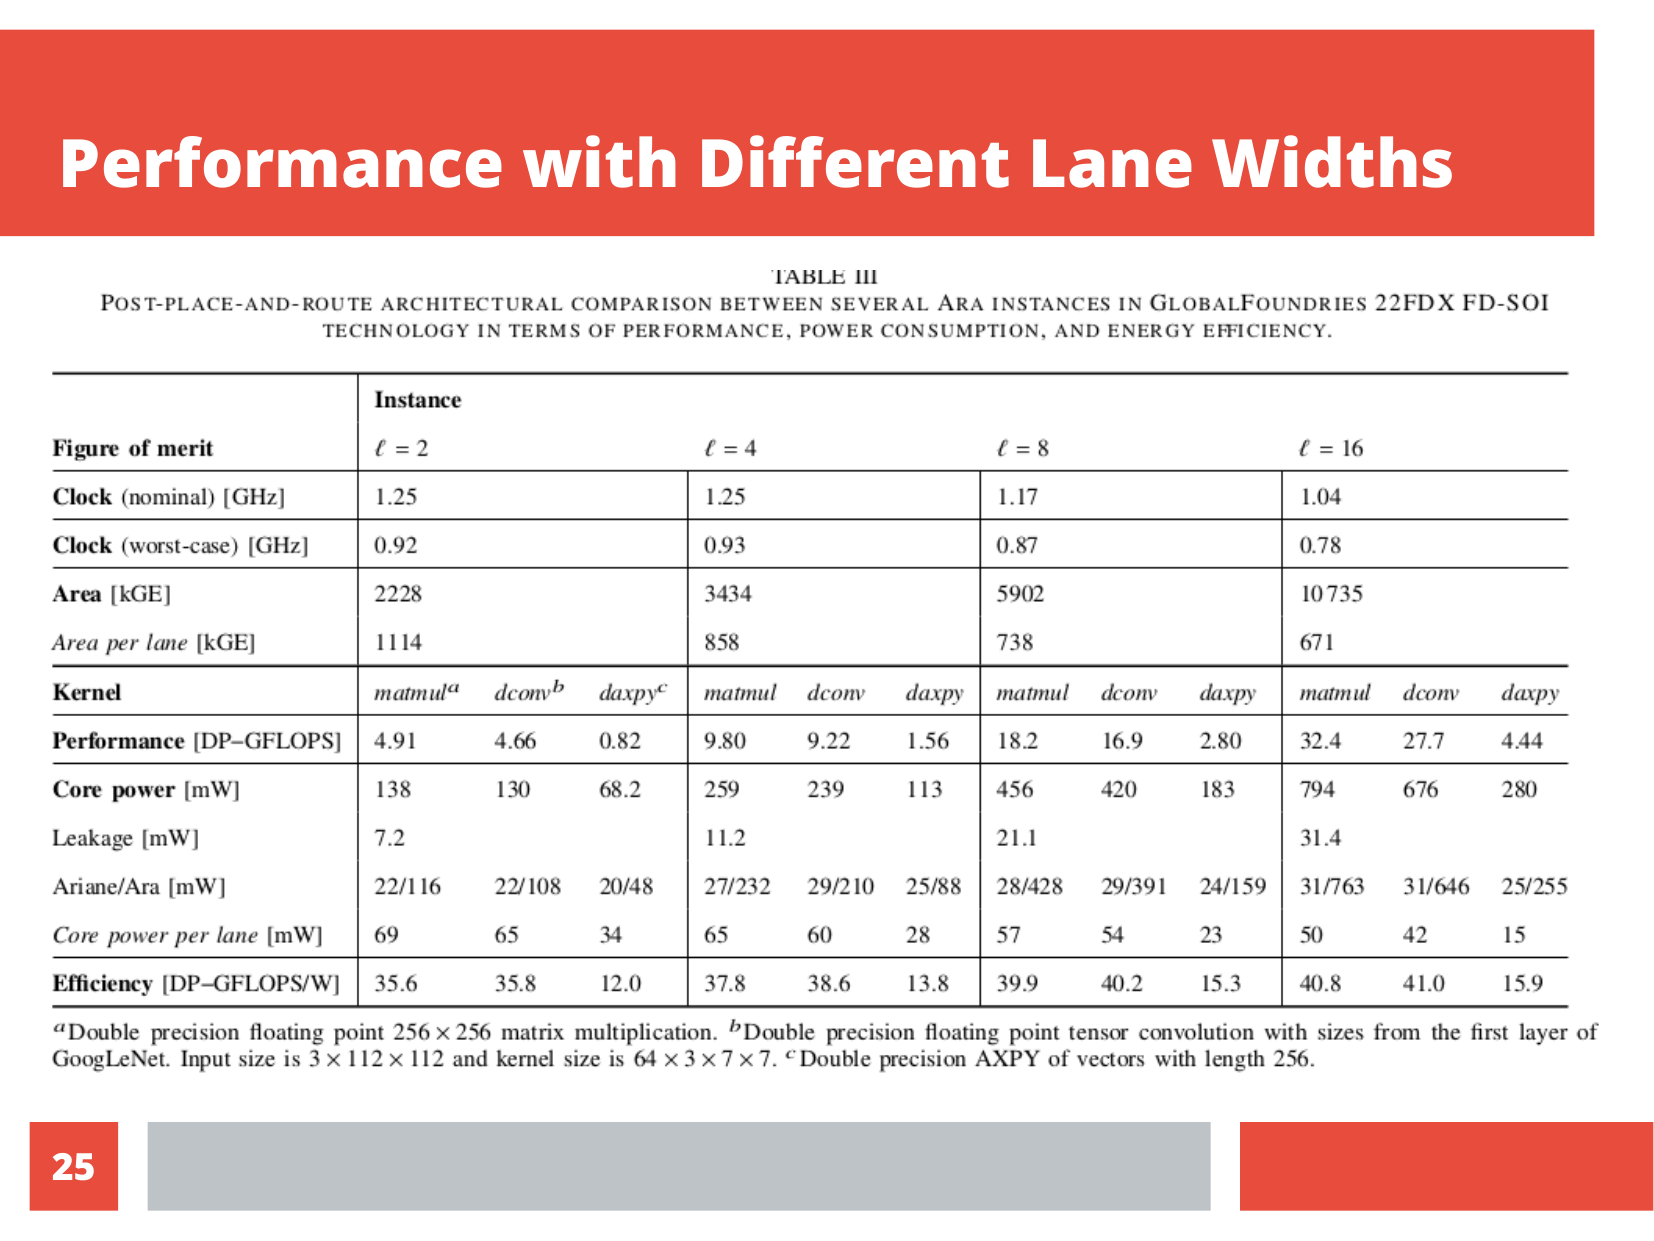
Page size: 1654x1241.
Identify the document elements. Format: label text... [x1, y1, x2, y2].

picture [26, 270, 1638, 1079]
title Performance with Different Lane Widths [59, 59, 1595, 207]
